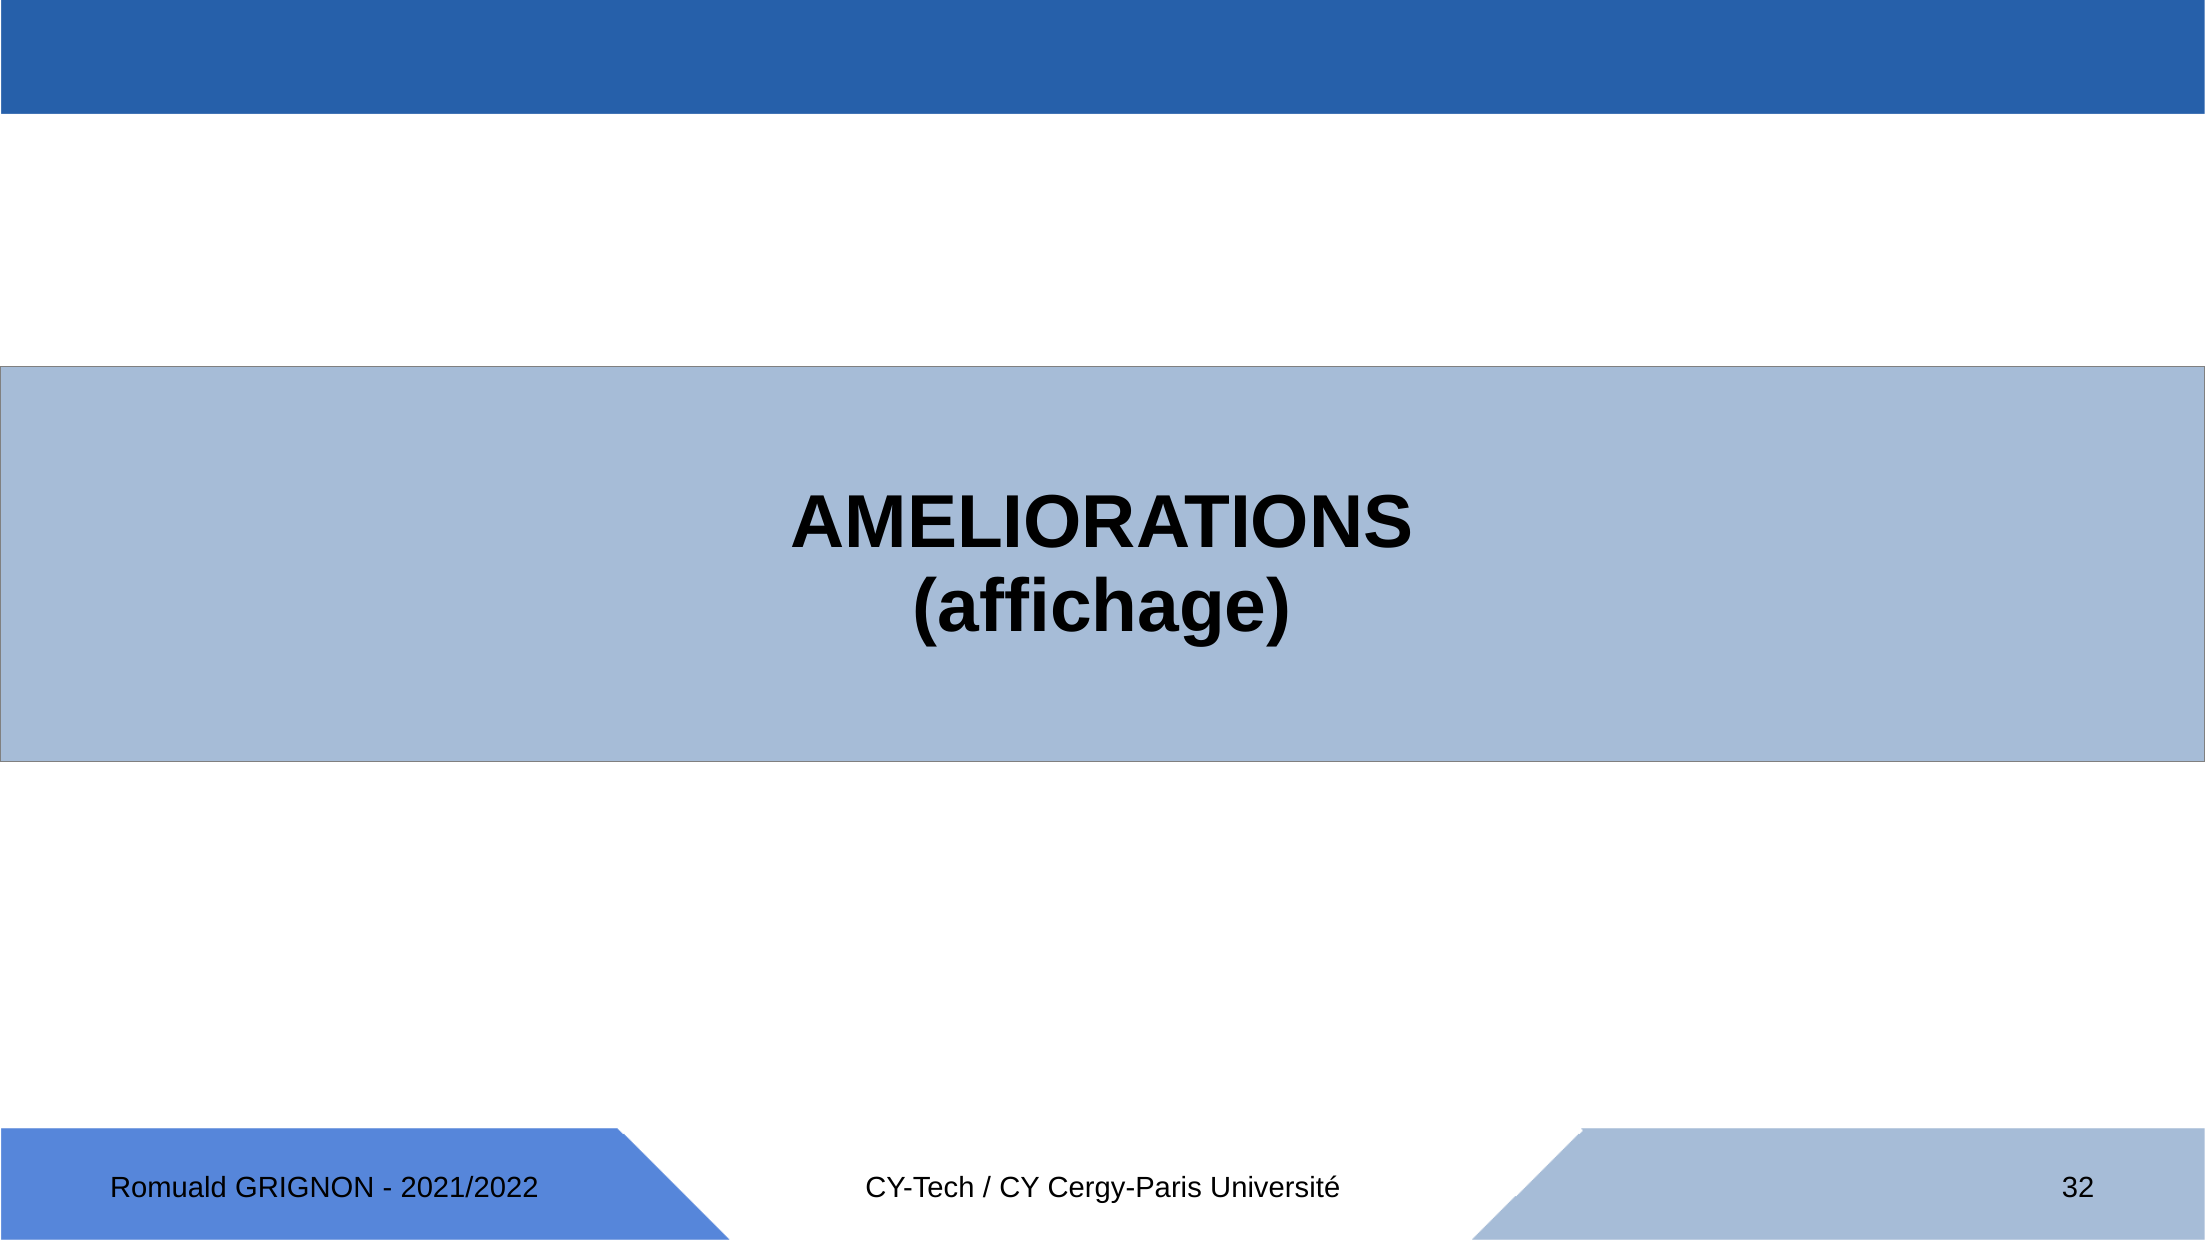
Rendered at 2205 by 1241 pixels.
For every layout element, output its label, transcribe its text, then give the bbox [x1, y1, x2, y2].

text_box AMELIORATIONS (affichage) [0, 366, 2205, 762]
picture [0, 762, 2205, 1241]
picture [0, 0, 2205, 366]
